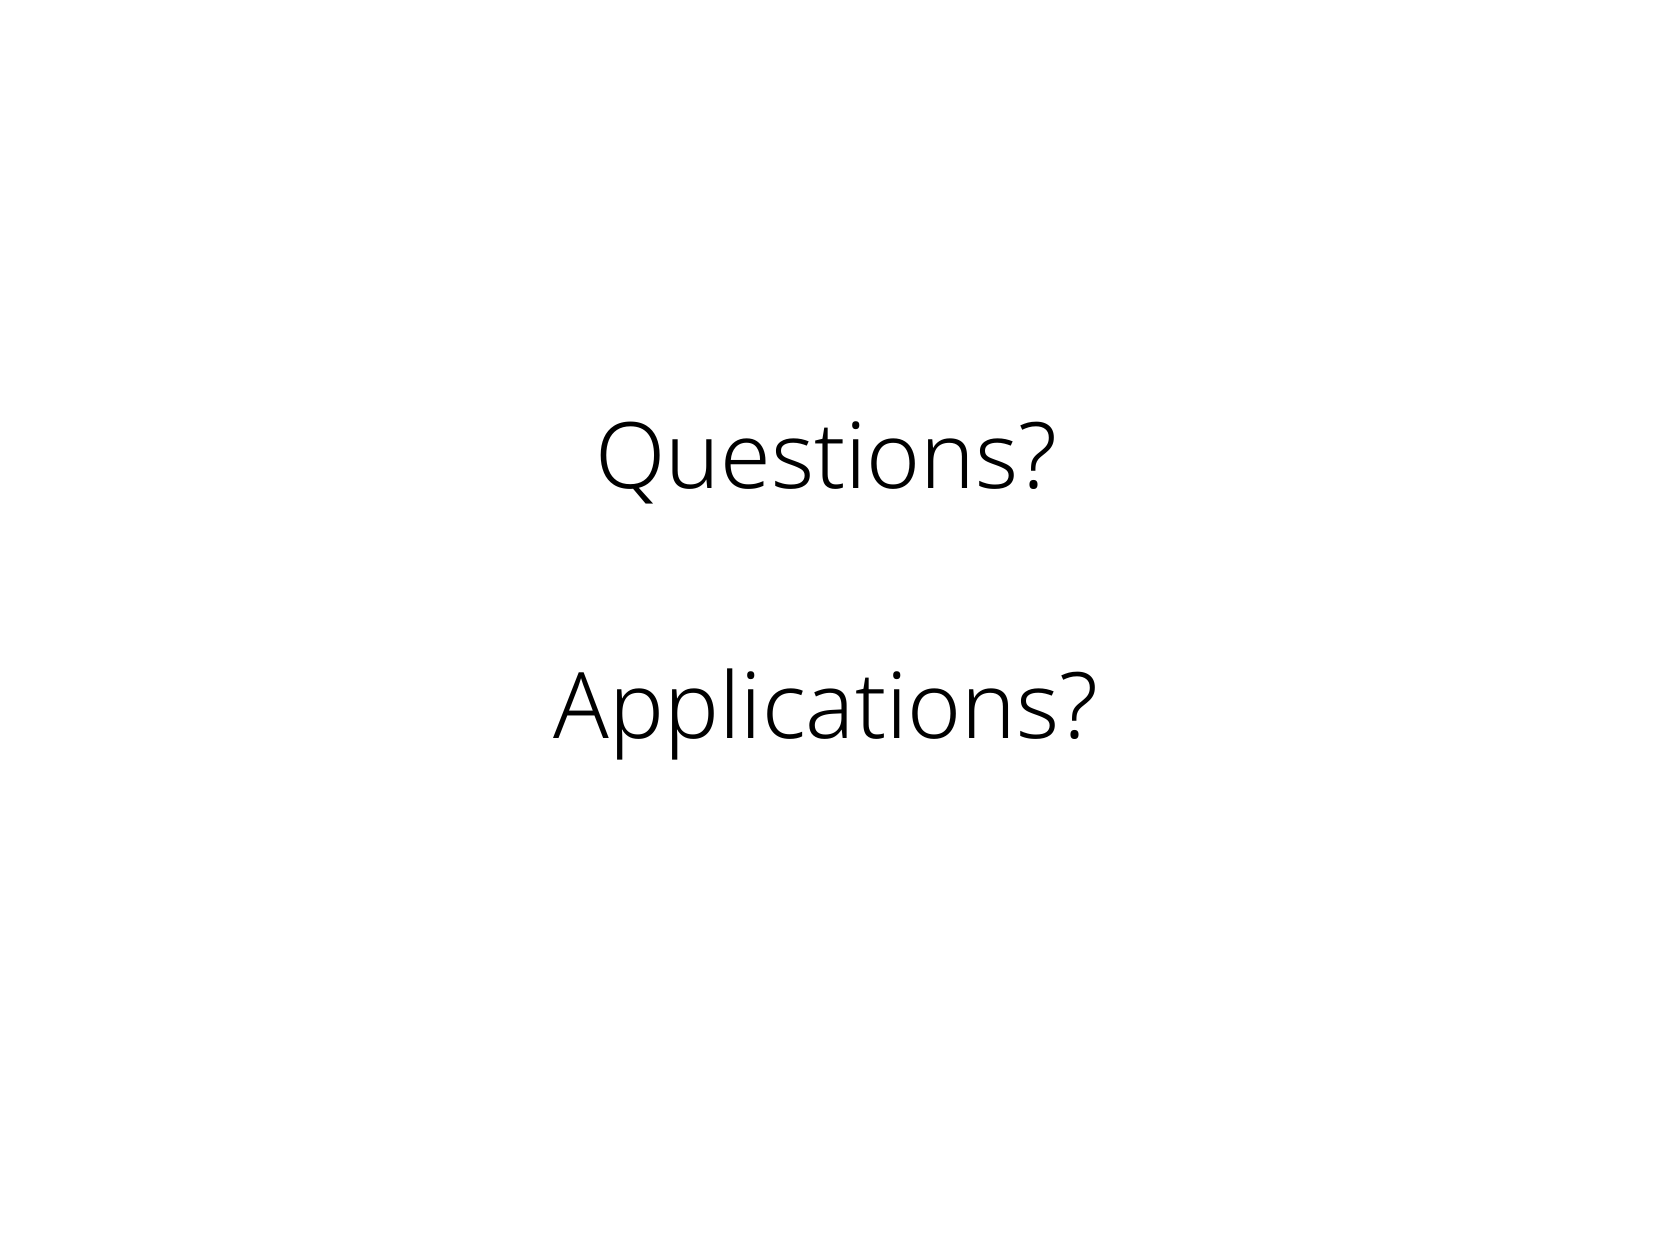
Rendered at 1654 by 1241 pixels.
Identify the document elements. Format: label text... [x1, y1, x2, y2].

title Questions? Applications? [82, 410, 1571, 746]
